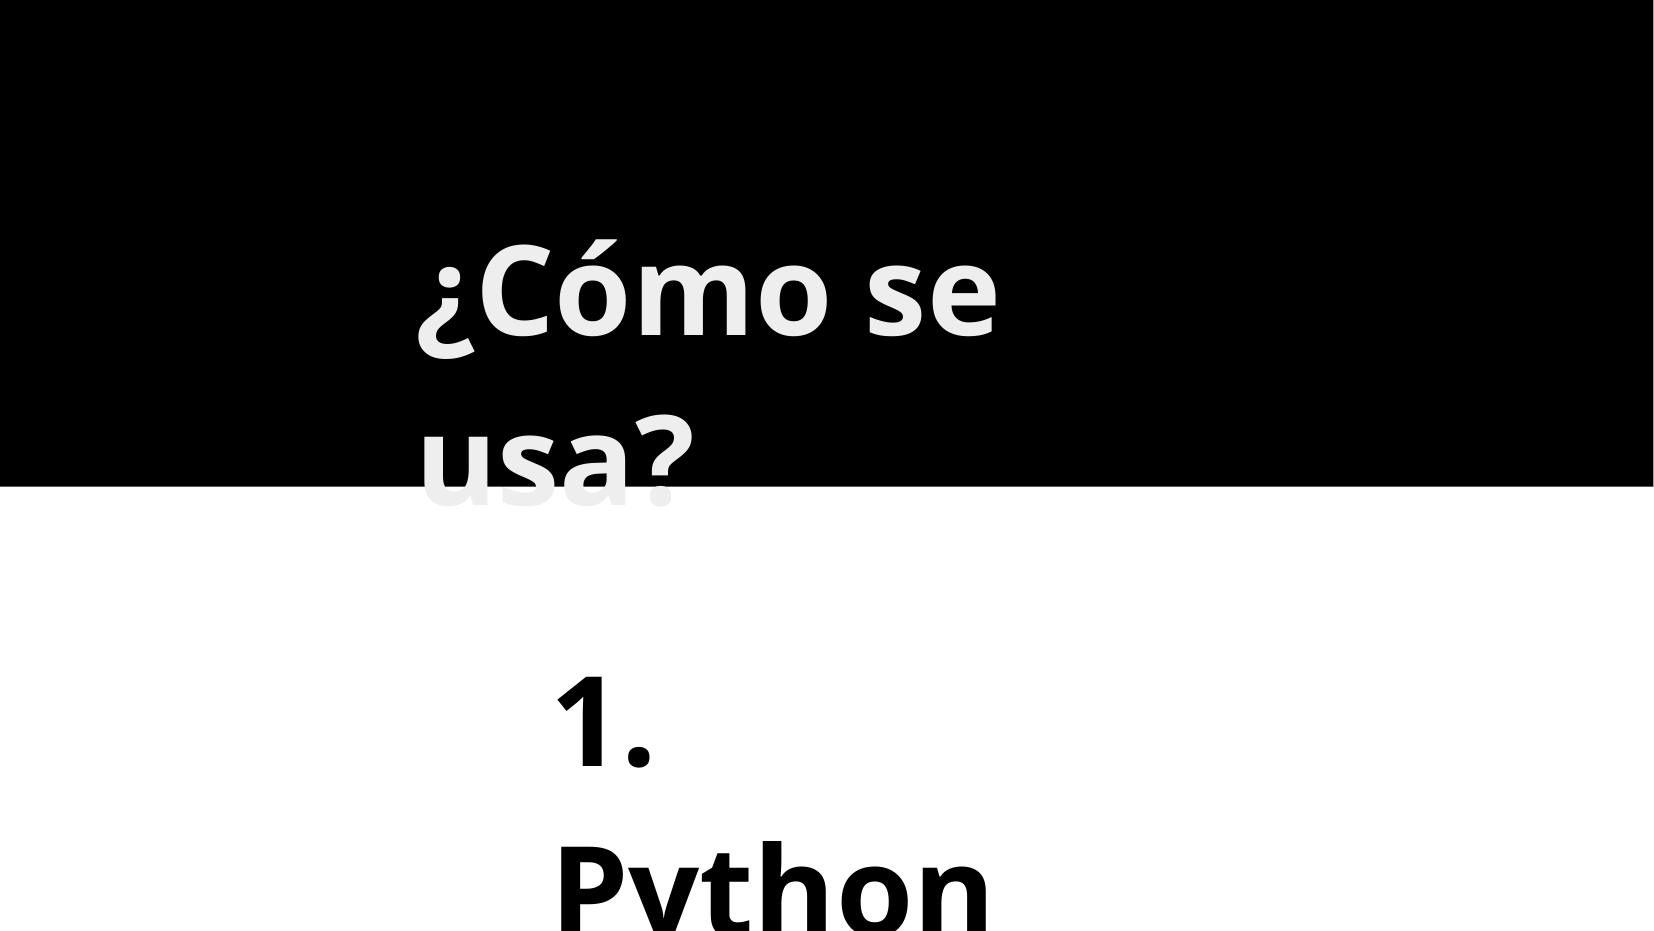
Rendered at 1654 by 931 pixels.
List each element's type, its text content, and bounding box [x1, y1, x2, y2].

text_box [583, 473, 607, 487]
text_box 1. Python [535, 625, 1119, 766]
text_box ¿Cómo se usa? [400, 194, 1254, 335]
text_box [0, 0, 1654, 487]
